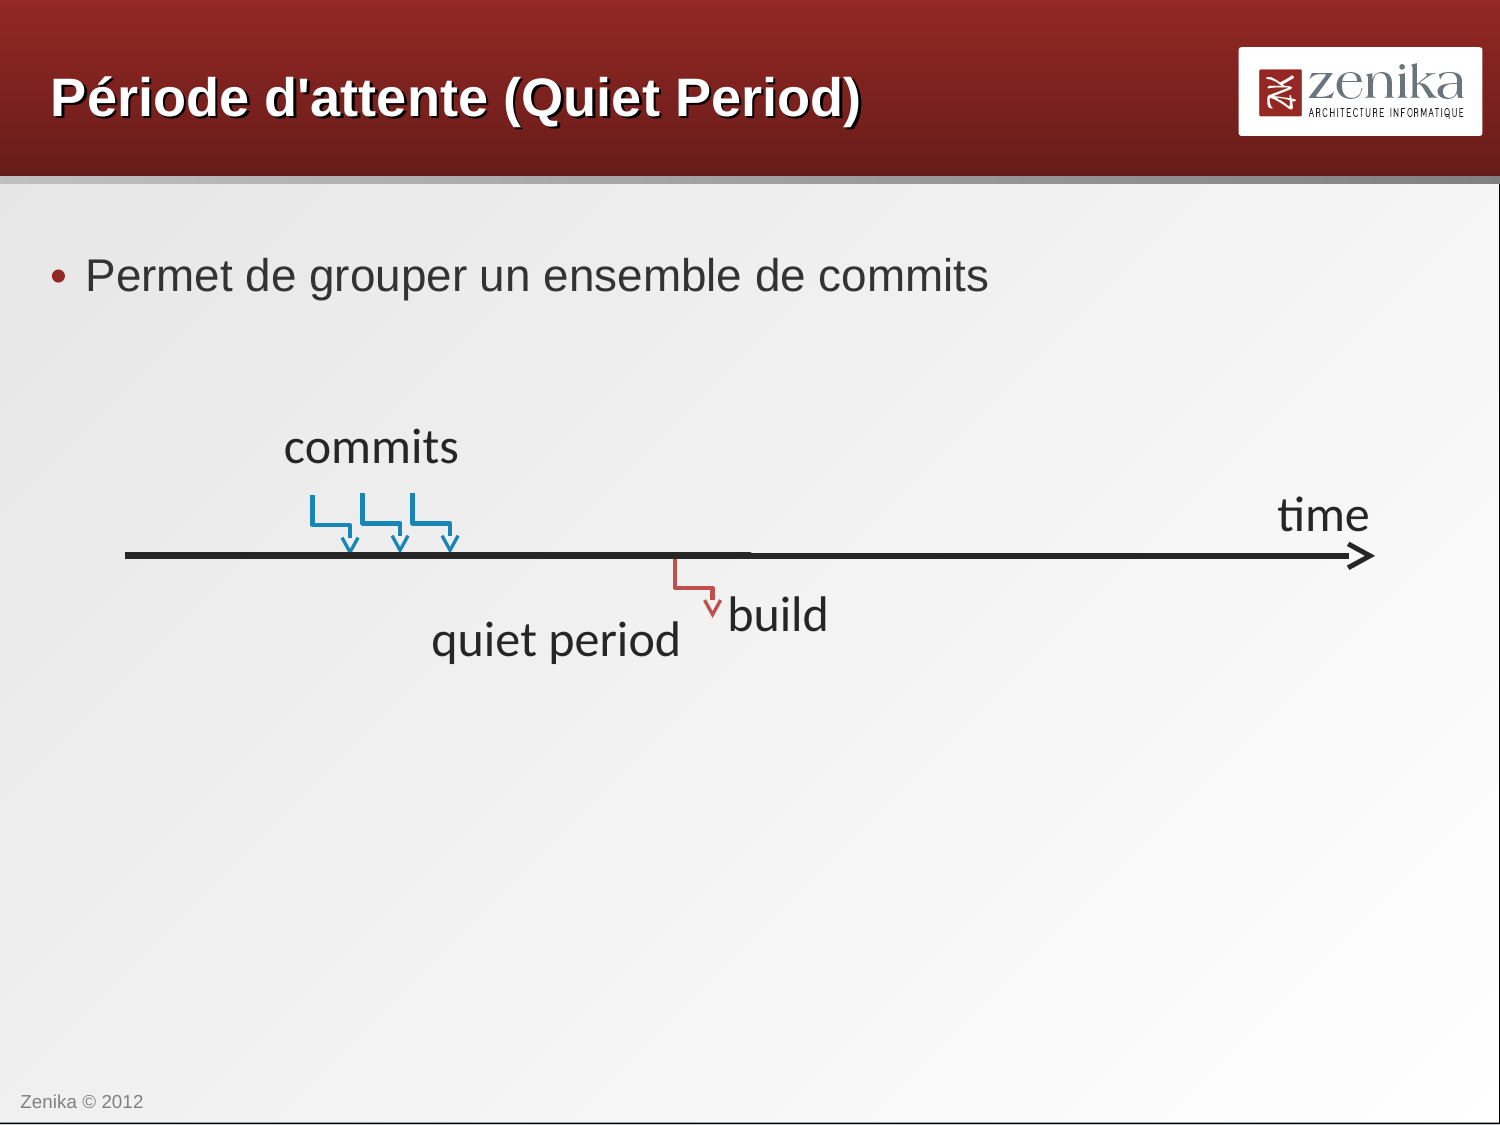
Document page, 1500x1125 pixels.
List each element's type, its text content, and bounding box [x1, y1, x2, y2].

text_box build [712, 580, 850, 650]
text_box commits [269, 413, 532, 483]
title Période d'attente (Quiet Period) [50, 15, 1206, 180]
picture [1257, 58, 1464, 125]
list Permet de grouper un ensemble de commits [50, 249, 1435, 1079]
text_box time [1262, 480, 1400, 550]
text_box quiet period [350, 605, 763, 675]
